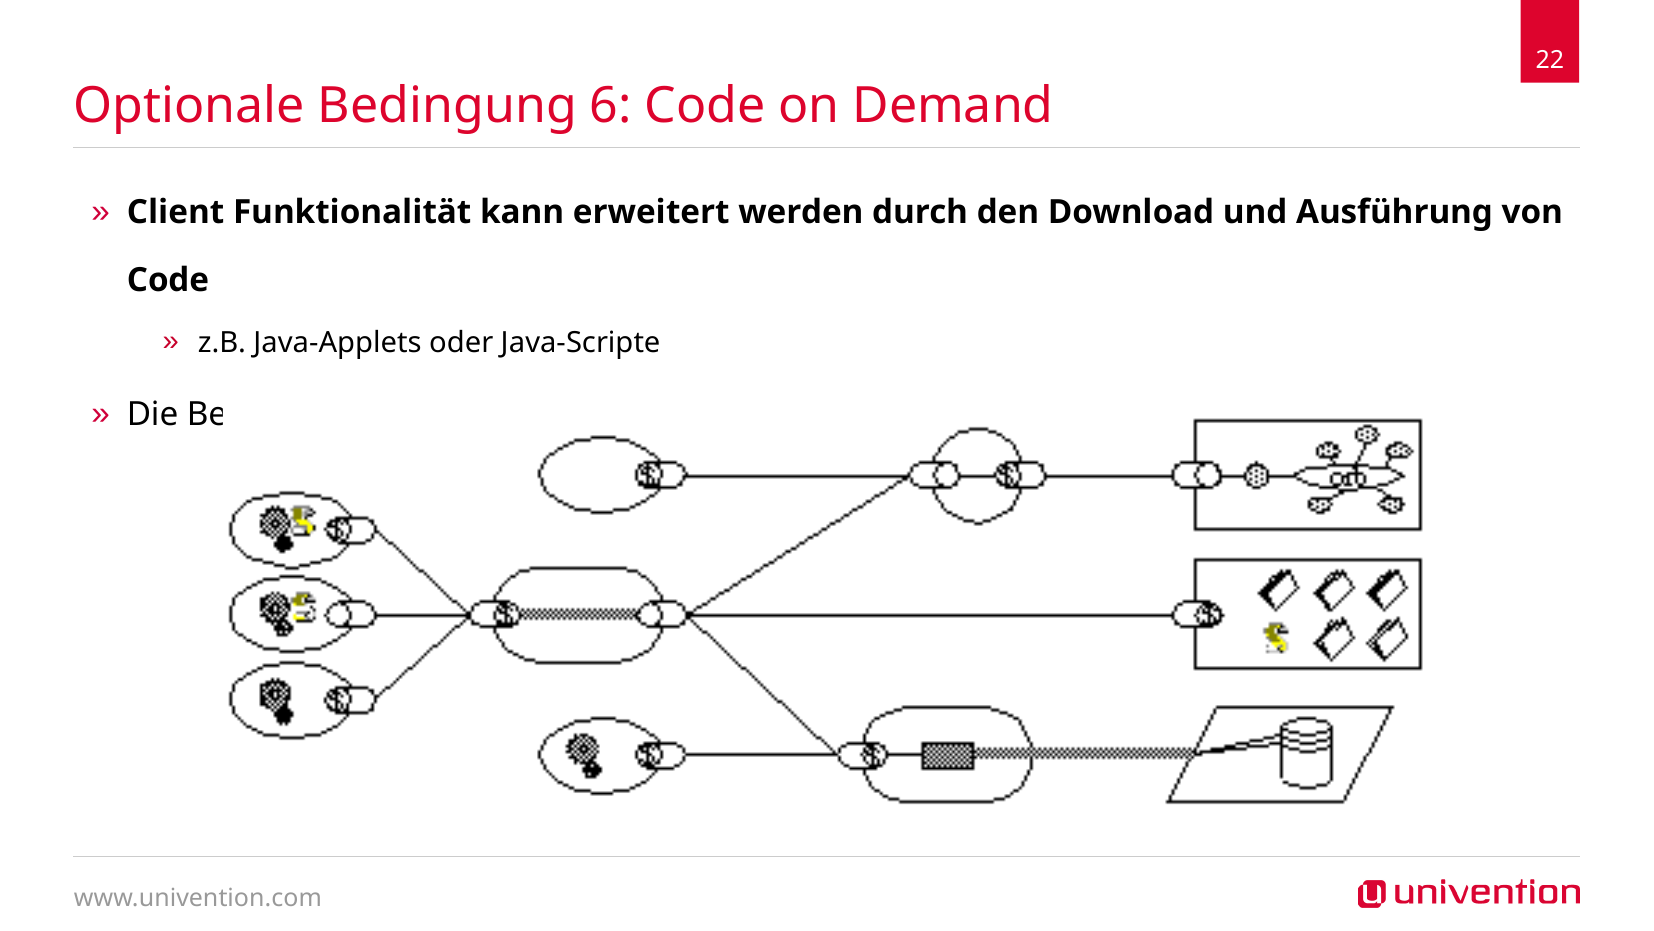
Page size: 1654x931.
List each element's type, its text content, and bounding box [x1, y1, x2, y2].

list Client Funktionalität kann erweitert werden durch den Download und Ausführung von Code z.B. Java-Applets oder Java-Scripte Die Bedingung ist optional, weil sie Sichtbarkeit verringert [73, 165, 1580, 756]
picture [1358, 879, 1580, 908]
title Optionale Bedingung 6: Code on Demand [73, 59, 1580, 148]
picture [222, 398, 1431, 827]
